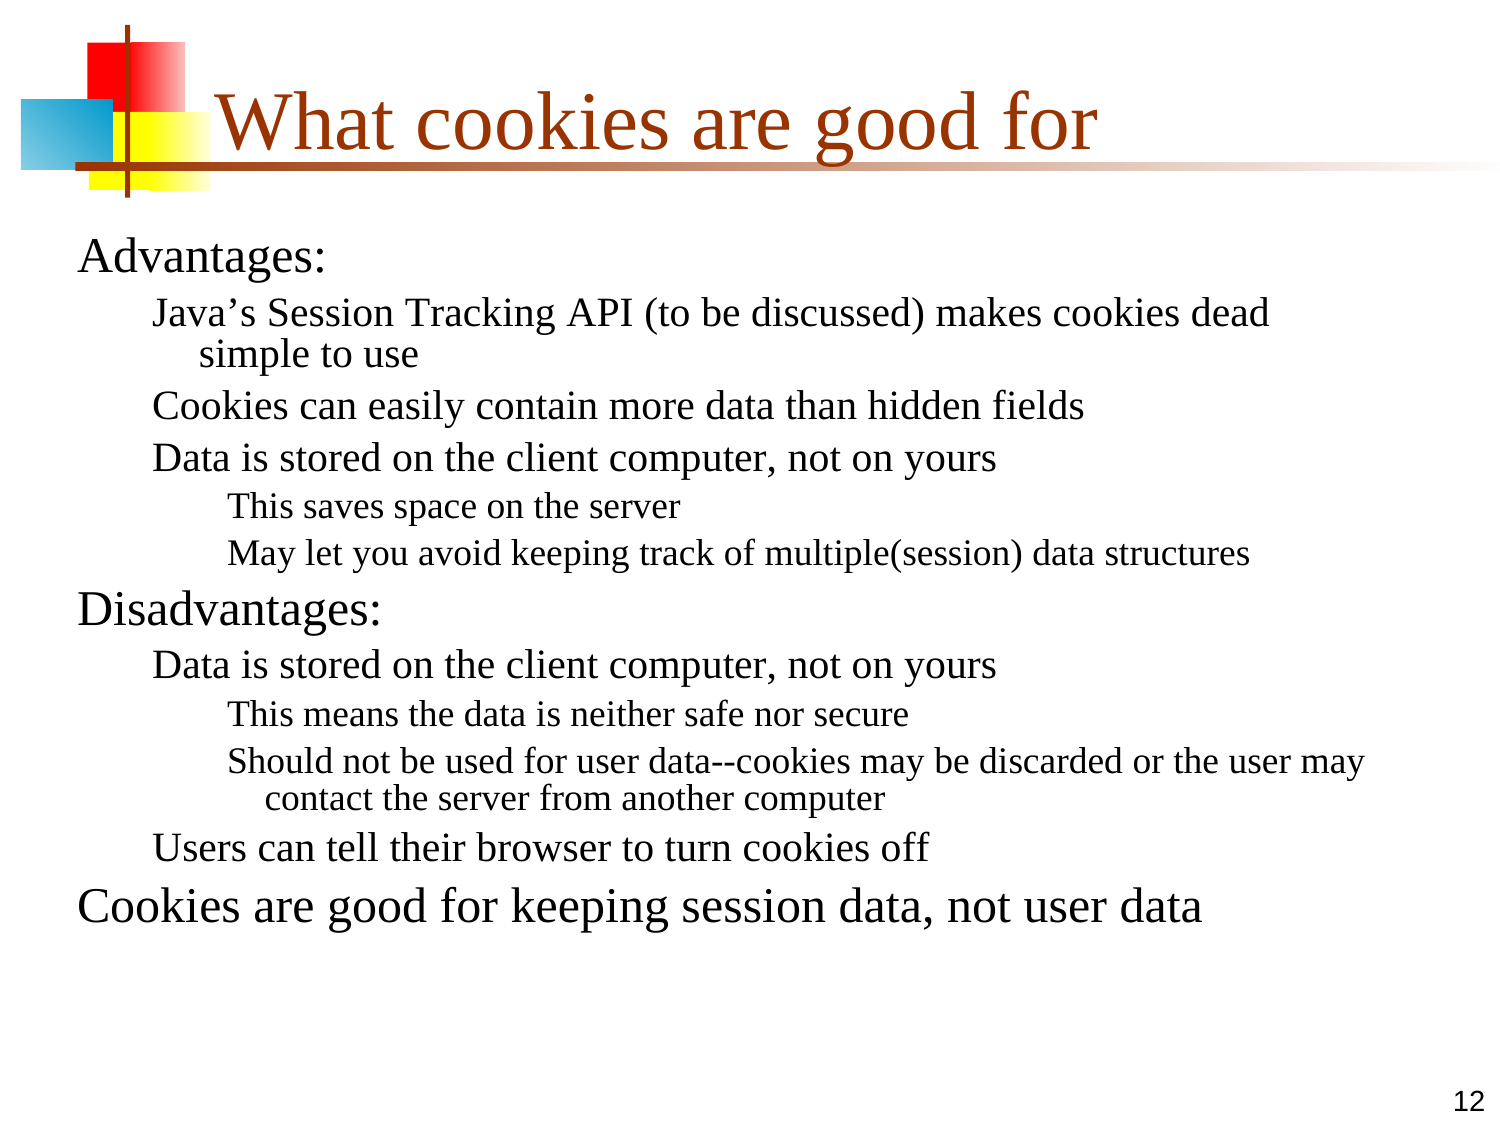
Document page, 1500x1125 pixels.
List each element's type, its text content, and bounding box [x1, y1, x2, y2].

list Advantages: Java’s Session Tracking API (to be discussed) makes cookies dead simple to use Cookies can easily contain more data than hidden fields Data is stored on the client computer, not on yours This saves space on the server May let you avoid keeping track of multiple(session) data structures Disadvantages: Data is stored on the client computer, not on yours This means the data is neither safe nor secure Should not be used for user data--cookies may be discarded or the user may contact the server from another computer Users can tell their browser to turn cookies off Cookies are good for keeping session data, not user data [62, 224, 1388, 1051]
title What cookies are good for [199, 37, 1479, 175]
